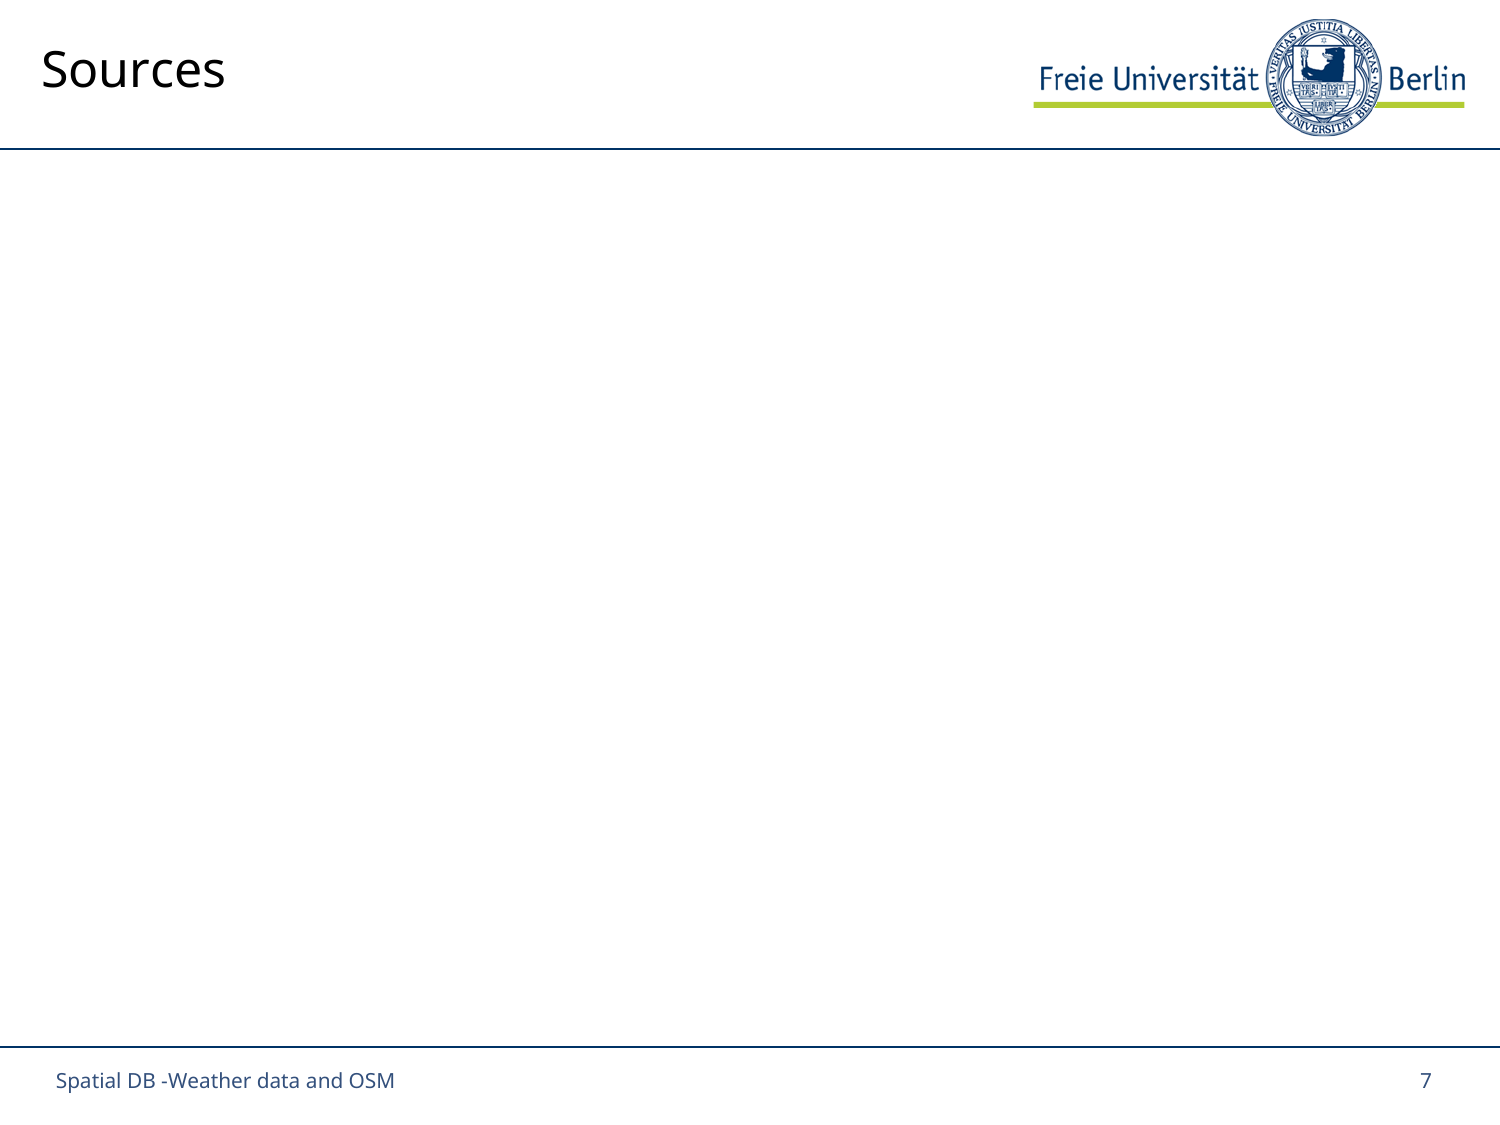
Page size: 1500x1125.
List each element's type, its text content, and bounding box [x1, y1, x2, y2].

title Sources [41, 0, 1016, 138]
picture [1033, 19, 1470, 137]
